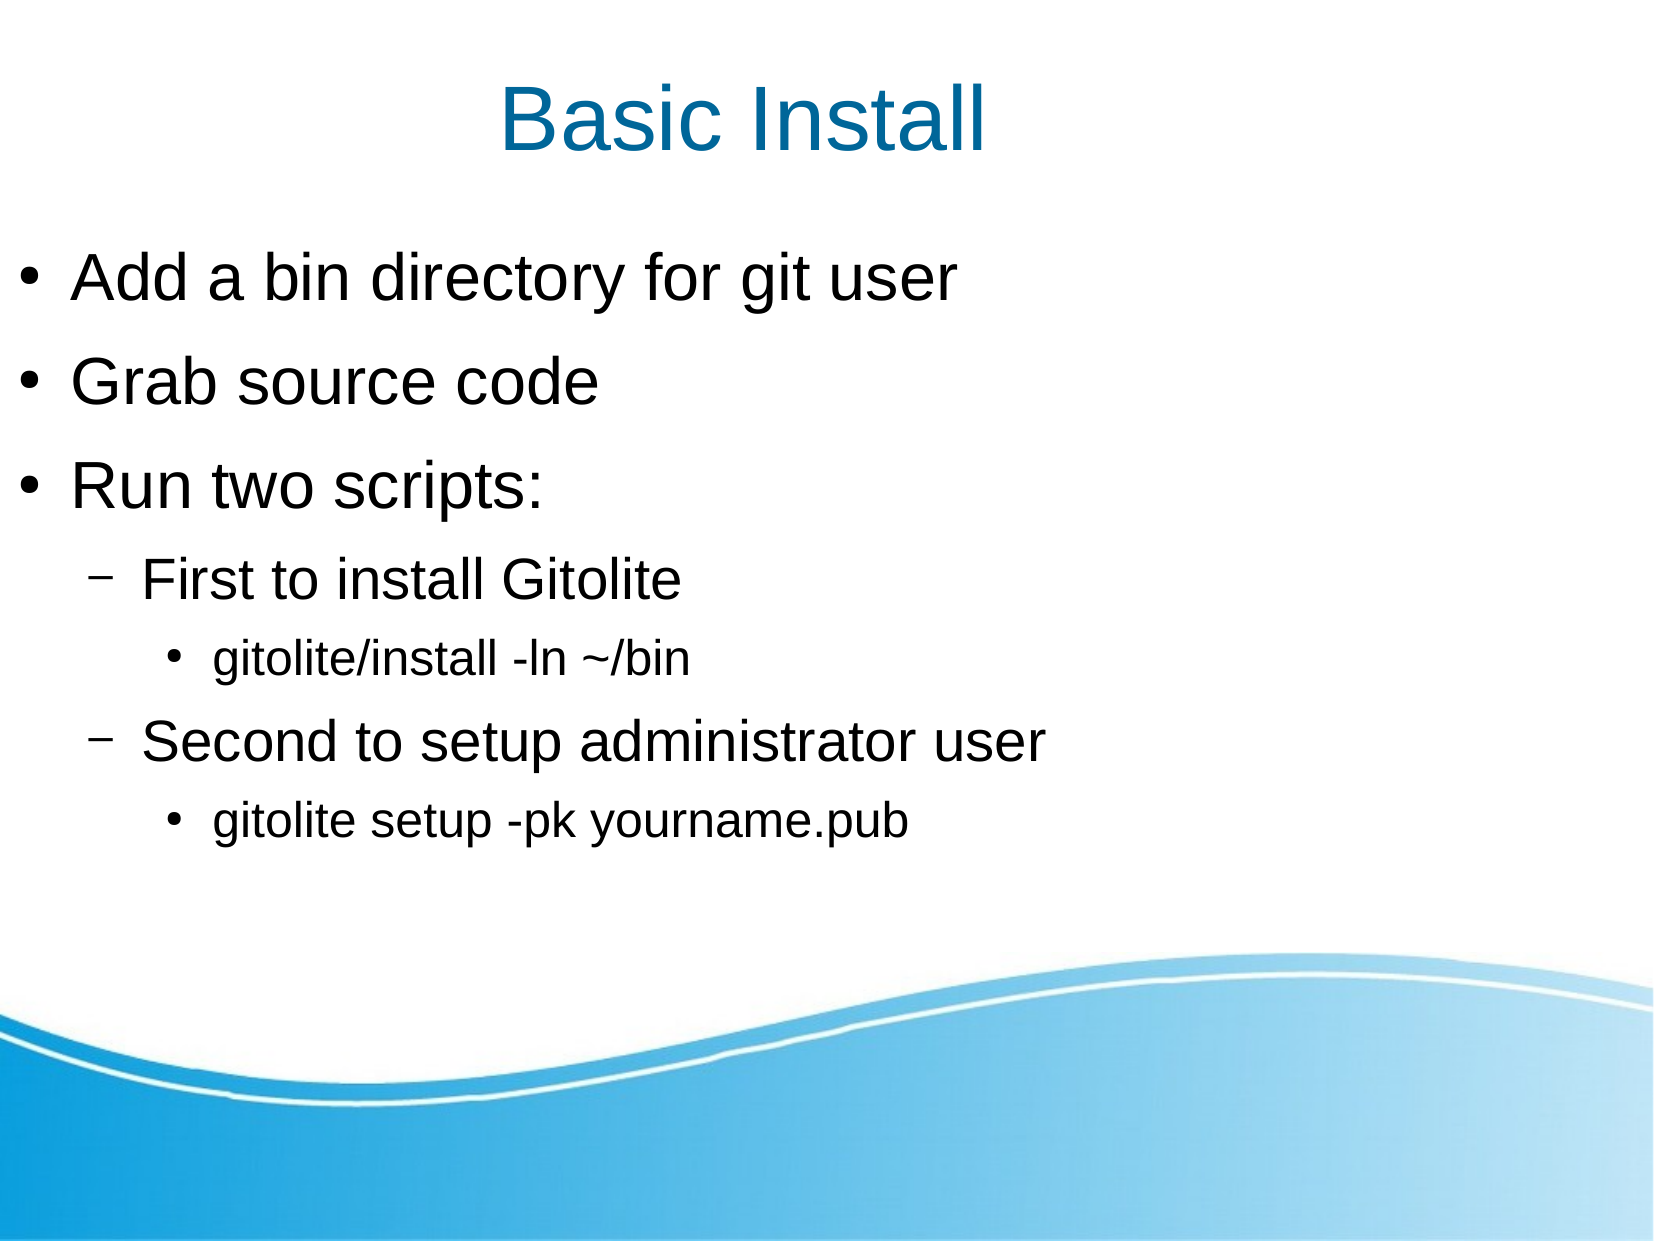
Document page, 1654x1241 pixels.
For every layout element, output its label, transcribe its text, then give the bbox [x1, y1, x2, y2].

list Add a bin directory for git user Grab source code Run two scripts: First to install Gitolite gitolite/install -ln ~/bin Second to setup administrator user gitolite setup -pk yourname.pub [0, 240, 1489, 1021]
title Basic Install [0, 15, 1489, 223]
picture [0, 952, 1654, 1241]
